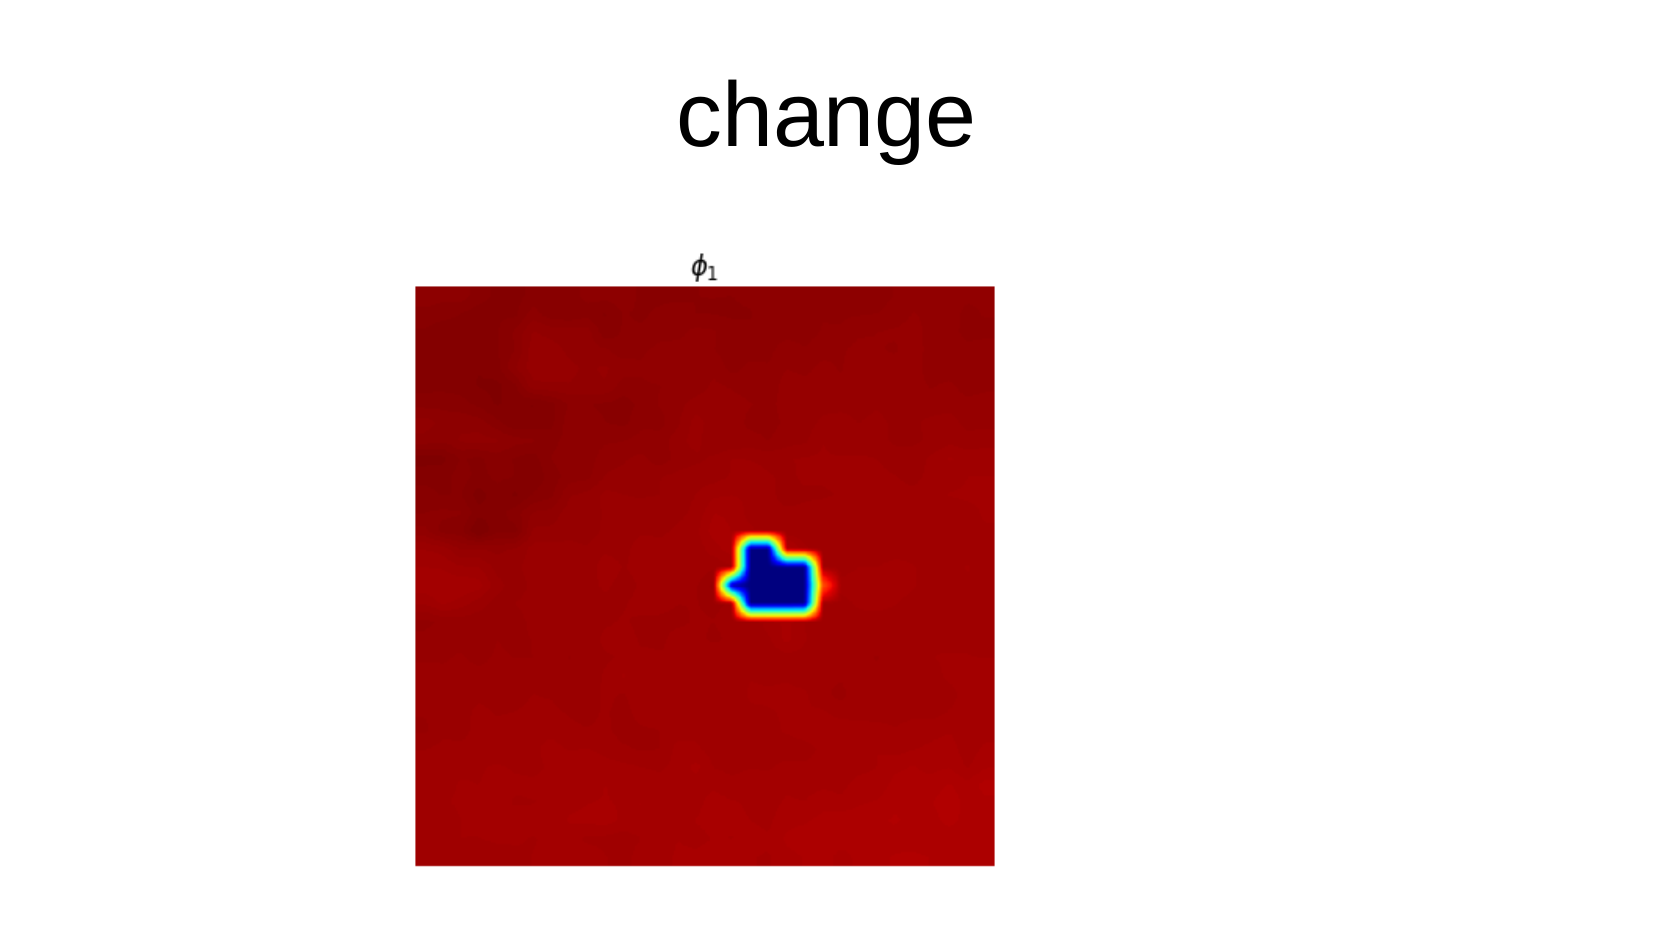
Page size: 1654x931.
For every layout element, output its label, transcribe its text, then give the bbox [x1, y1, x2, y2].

title change [82, 37, 1571, 193]
picture [400, 235, 1009, 882]
